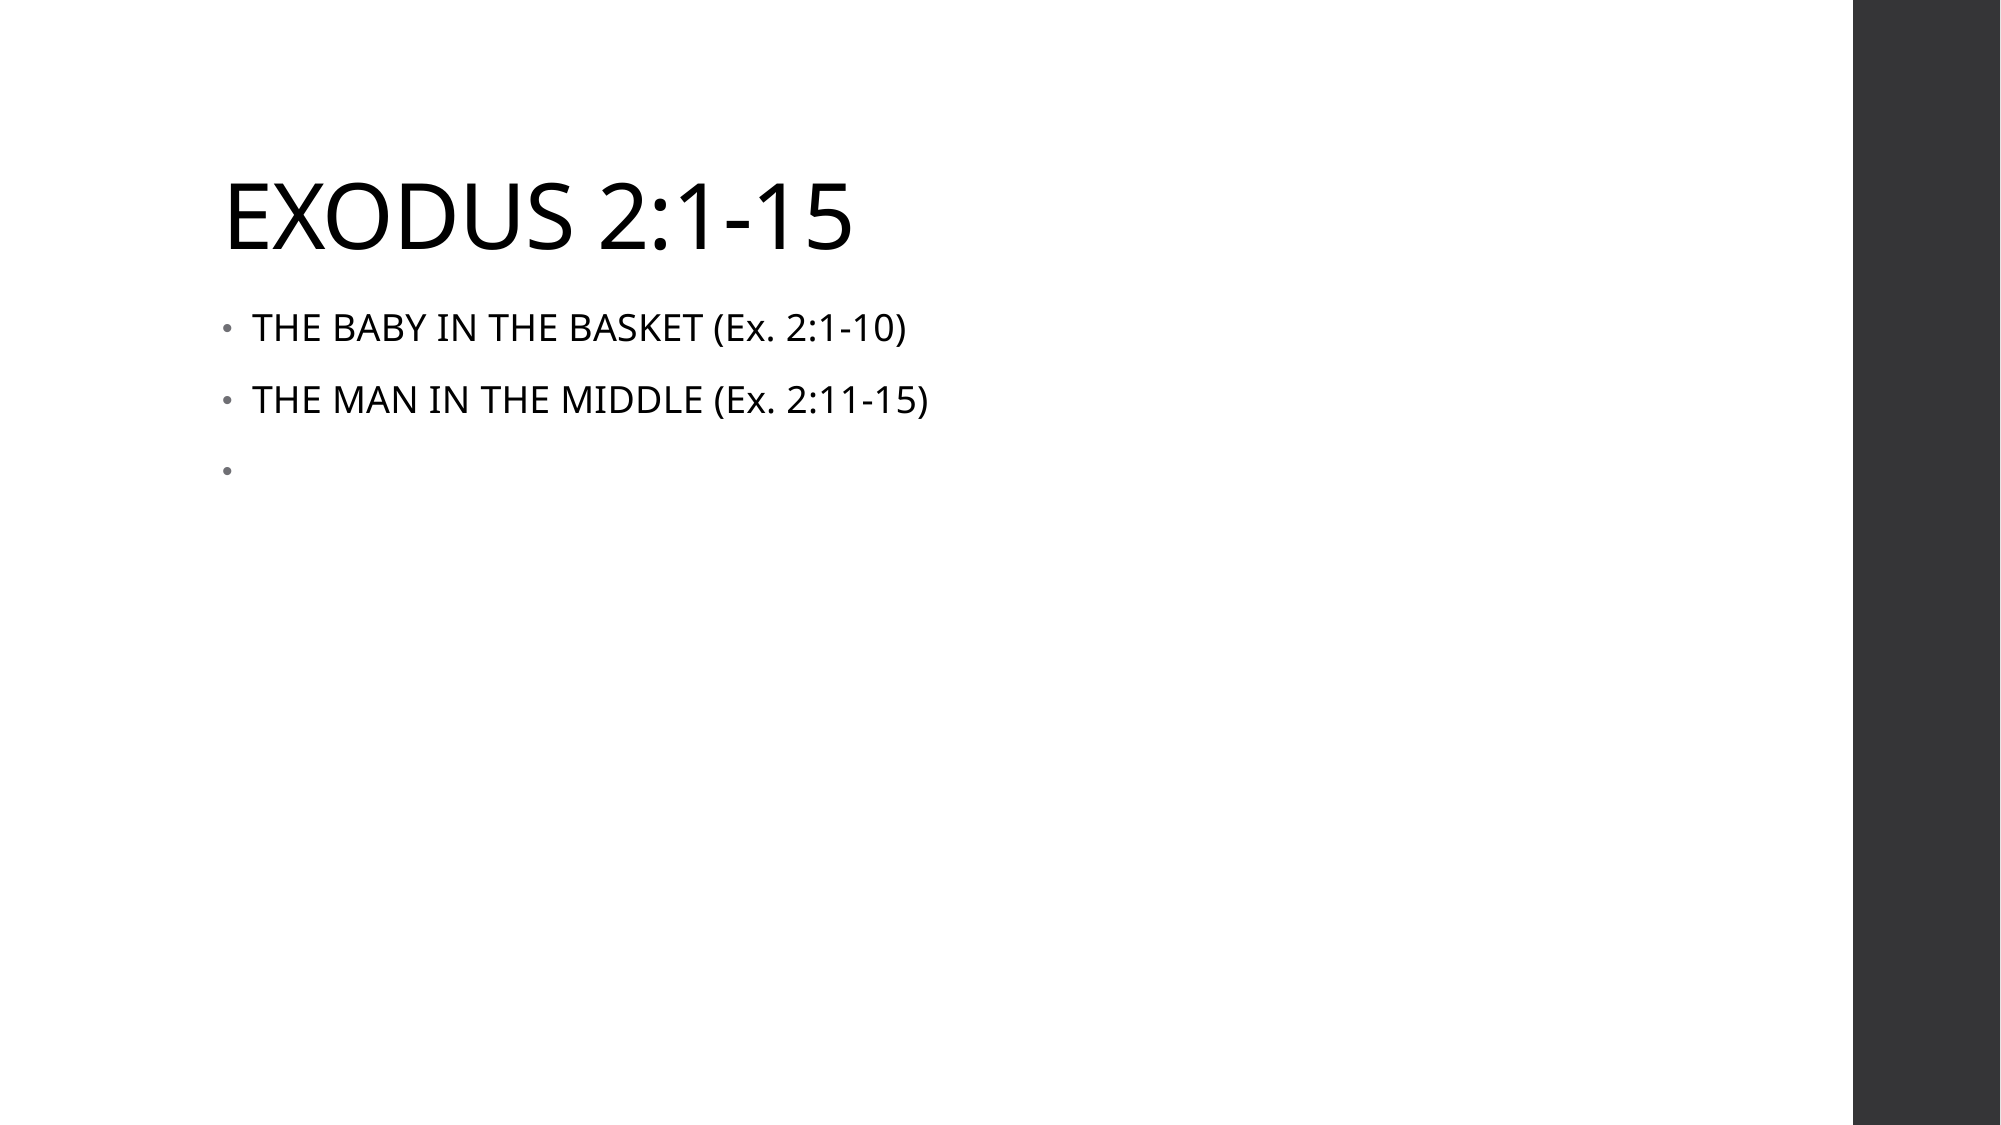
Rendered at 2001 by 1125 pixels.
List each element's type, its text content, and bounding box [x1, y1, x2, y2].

list THE BABY IN THE BASKET (Ex. 2:1-10) THE MAN IN THE MIDDLE (Ex. 2:11-15) [206, 299, 1617, 1014]
title EXODUS 2:1-15 [206, 60, 1797, 278]
